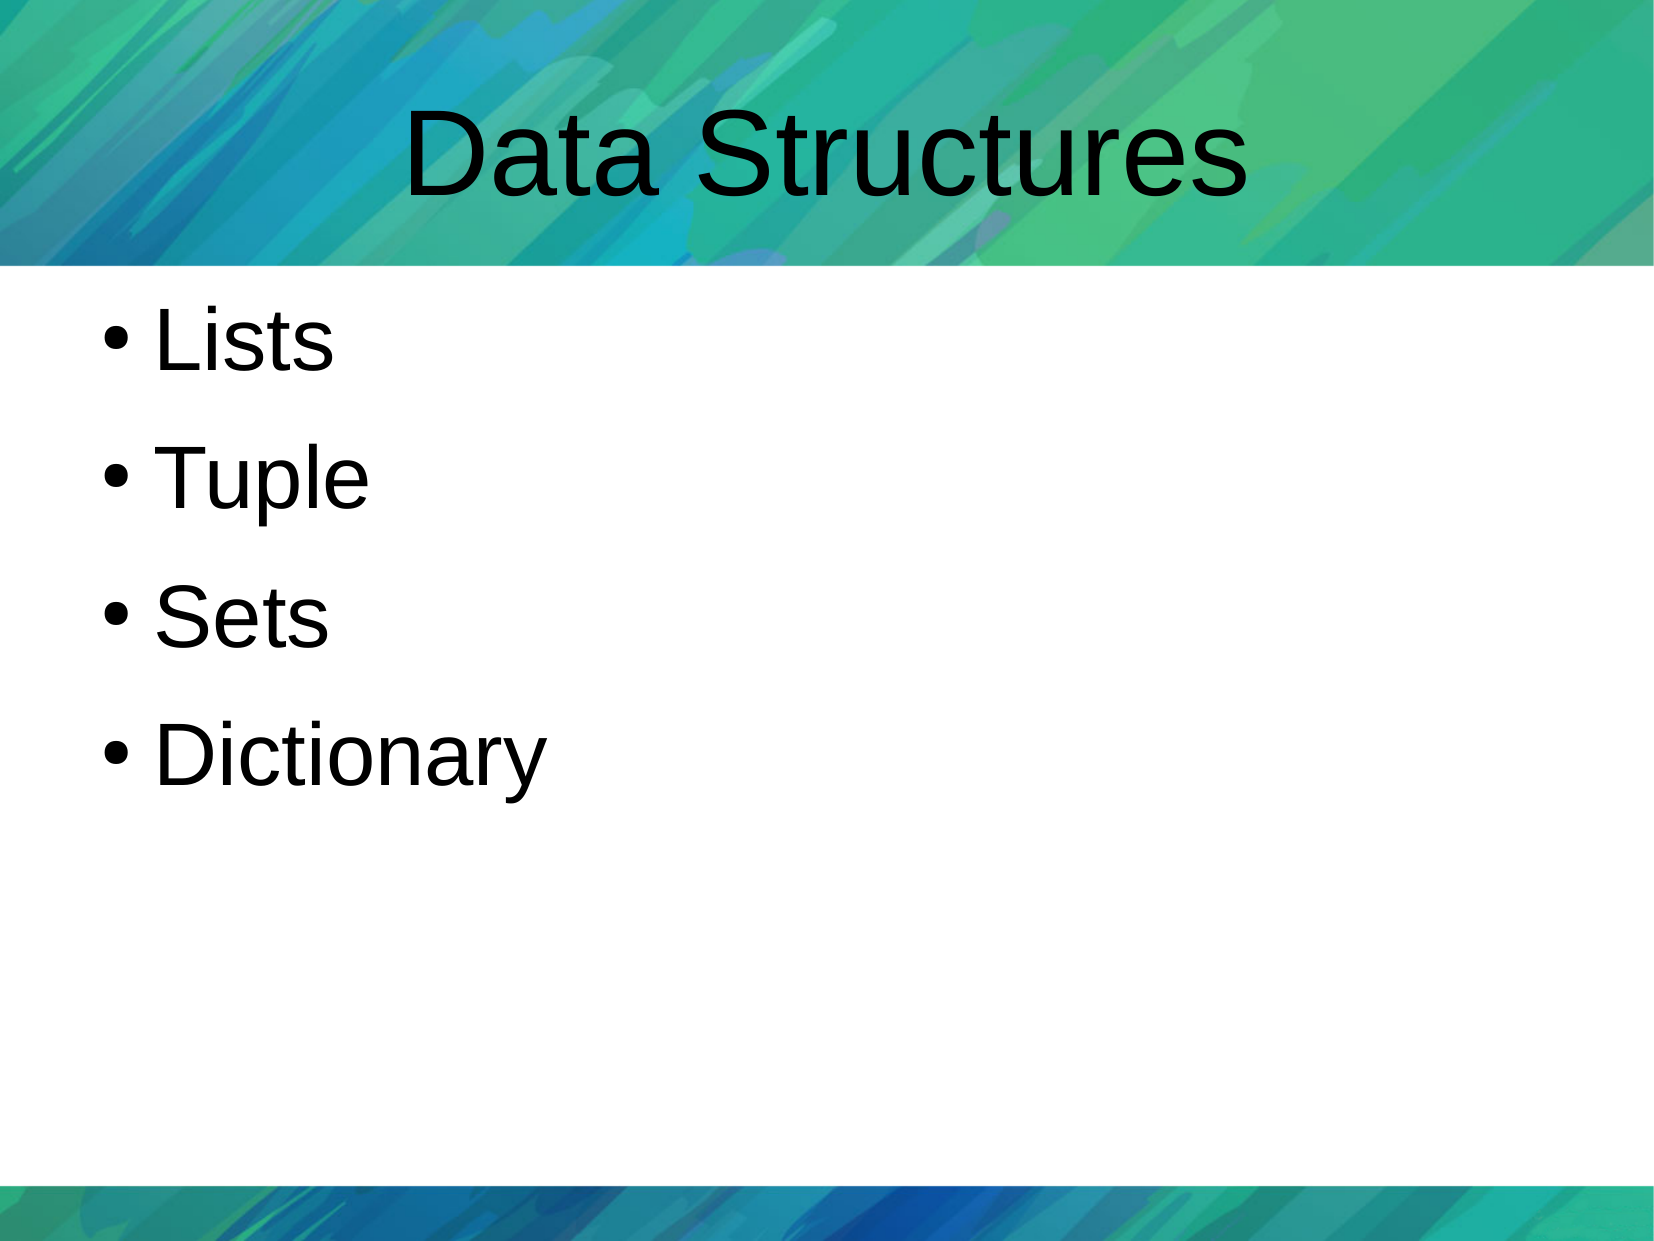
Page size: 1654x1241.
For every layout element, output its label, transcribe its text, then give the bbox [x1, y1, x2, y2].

list Lists Tuple Sets Dictionary [82, 290, 1571, 1010]
picture [0, 0, 1654, 1241]
title Data Structures [82, 49, 1571, 257]
